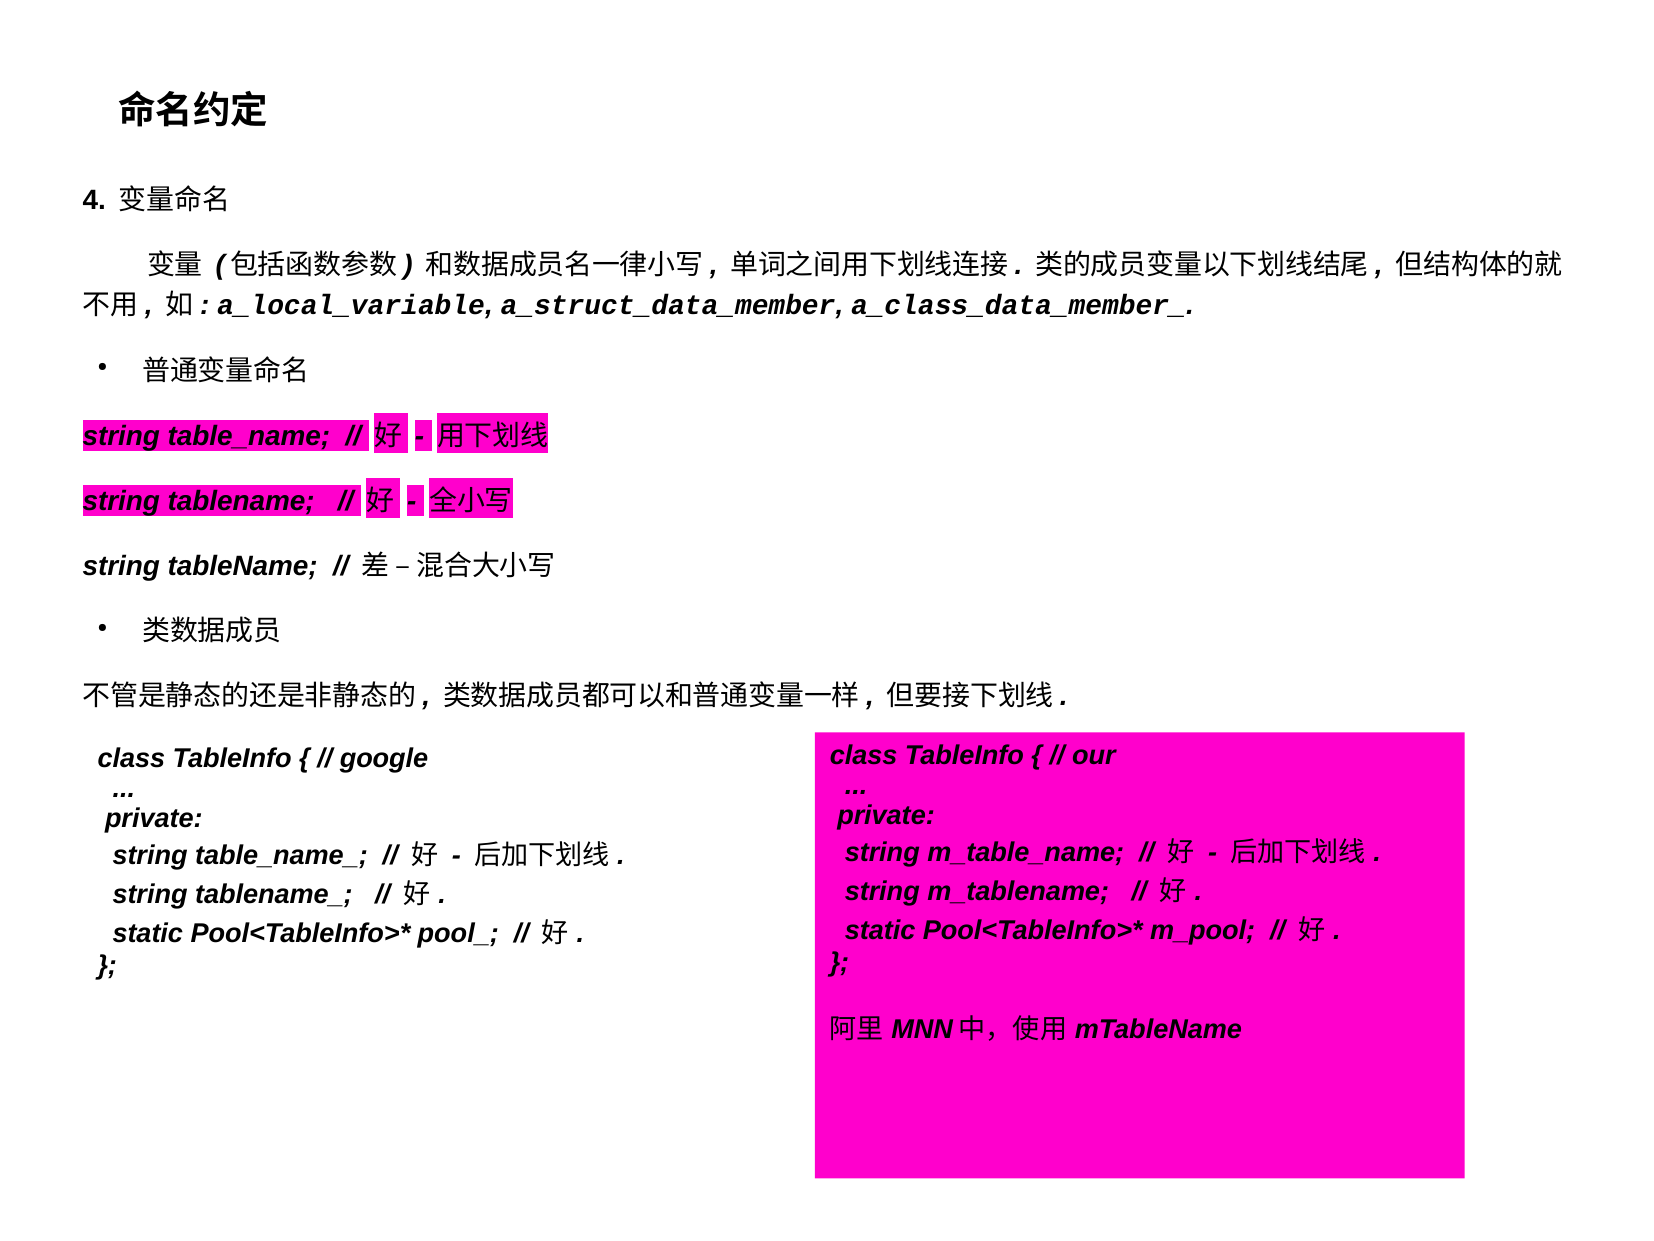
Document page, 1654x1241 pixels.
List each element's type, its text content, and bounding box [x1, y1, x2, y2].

text_box class TableInfo { // our ... private: string m_table_name; // 好 - 后加下划线. string m_tablename; // 好. static Pool<TableInfo>* m_pool; // 好. }; 阿里MNN中，使用mTableName [814, 732, 1465, 1179]
title 命名约定 [82, 49, 485, 166]
list 4. 变量命名 变量 (包括函数参数) 和数据成员名一律小写, 单词之间用下划线连接. 类的成员变量以下划线结尾, 但结构体的就不用, 如: a_local_variable, a_struct_data_member, a_class_data_member_. 普通变量命名 string table_name; // 好 - 用下划线 string tablename; // 好 - 全小写 string tableName; // 差 – 混合大小写 类数据成员 不管是静态的还是非静态的, 类数据成员都可以和普通变量一样, 但要接下划线. [82, 177, 1571, 721]
text_box class TableInfo { // google ... private: string table_name_; // 好 - 后加下划线. string tablename_; // 好. static Pool<TableInfo>* pool_; // 好. }; [82, 735, 733, 1170]
